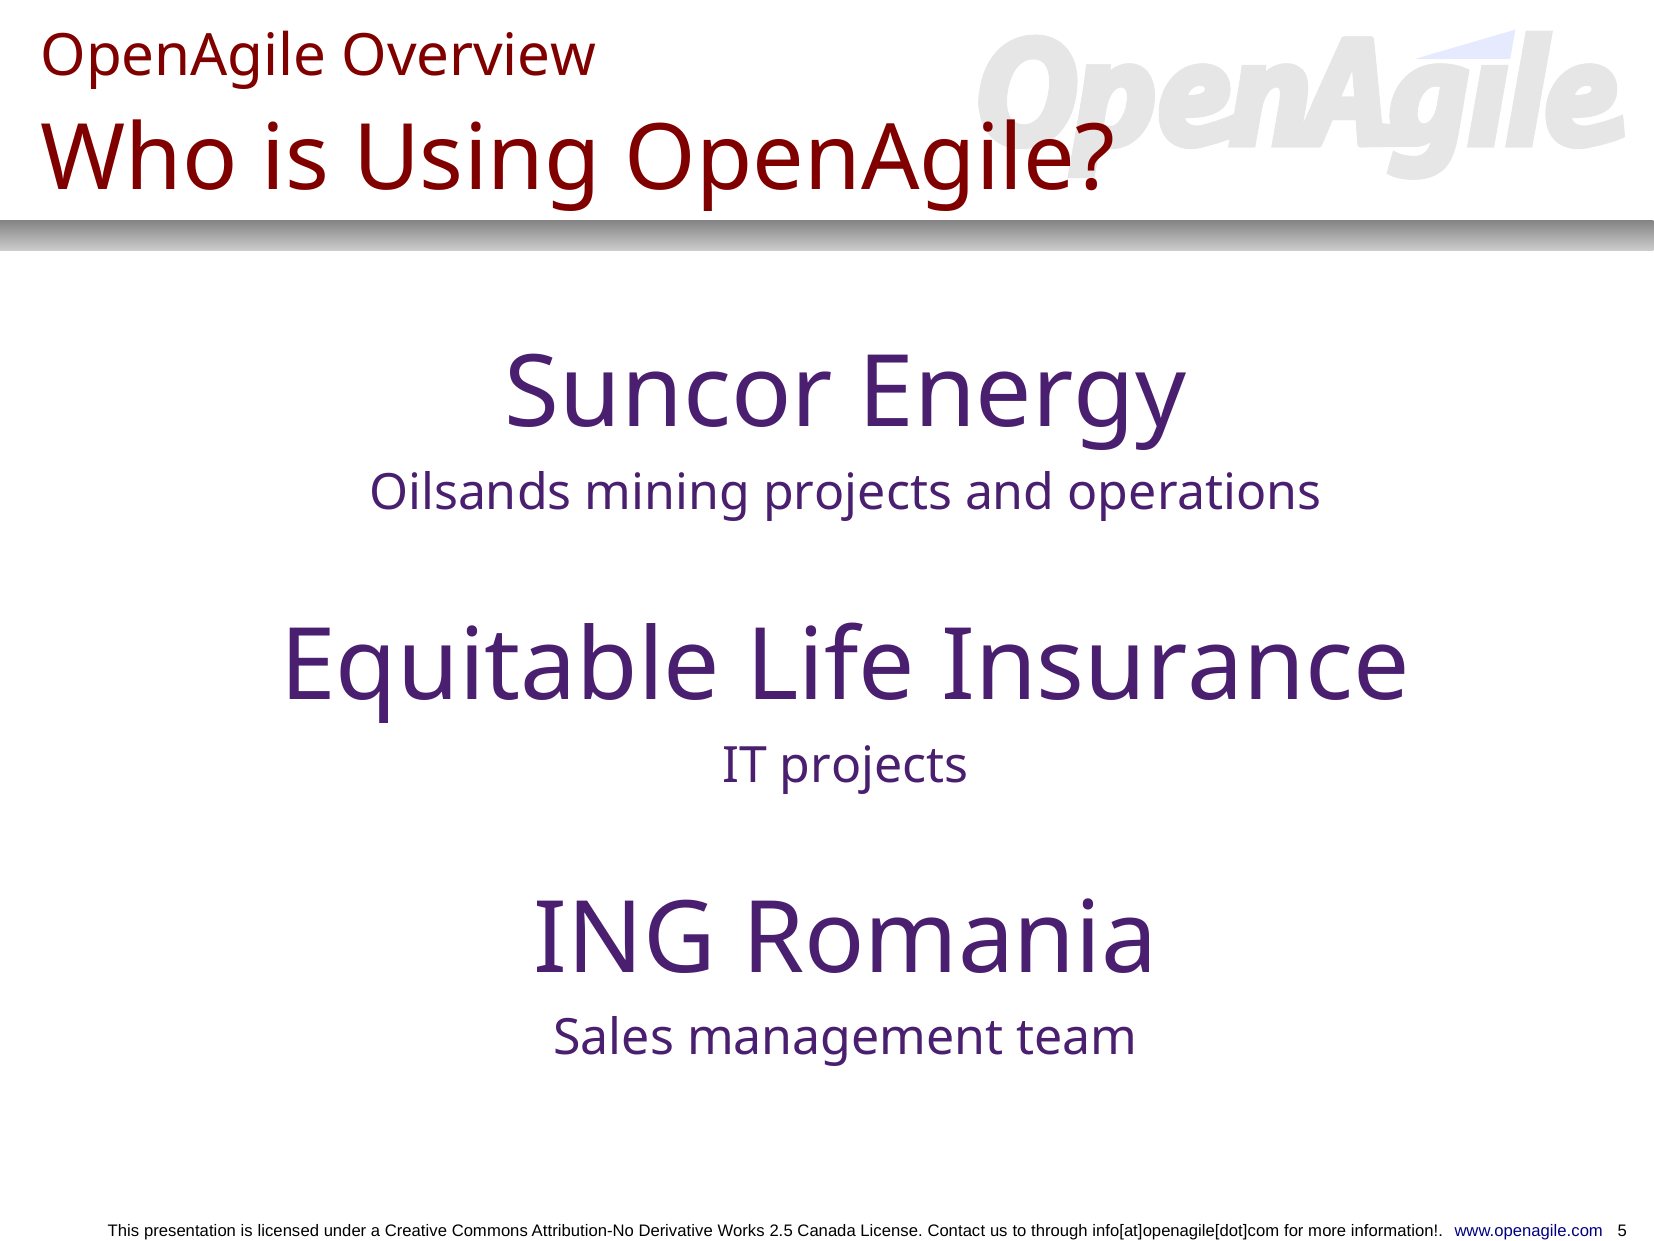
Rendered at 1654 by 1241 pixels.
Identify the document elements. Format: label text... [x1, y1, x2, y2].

list Suncor Energy Oilsands mining projects and operations Equitable Life Insurance IT projects ING Romania Sales management team [37, 251, 1654, 1192]
title OpenAgile Overview Who is Using OpenAgile? [40, 8, 1654, 222]
